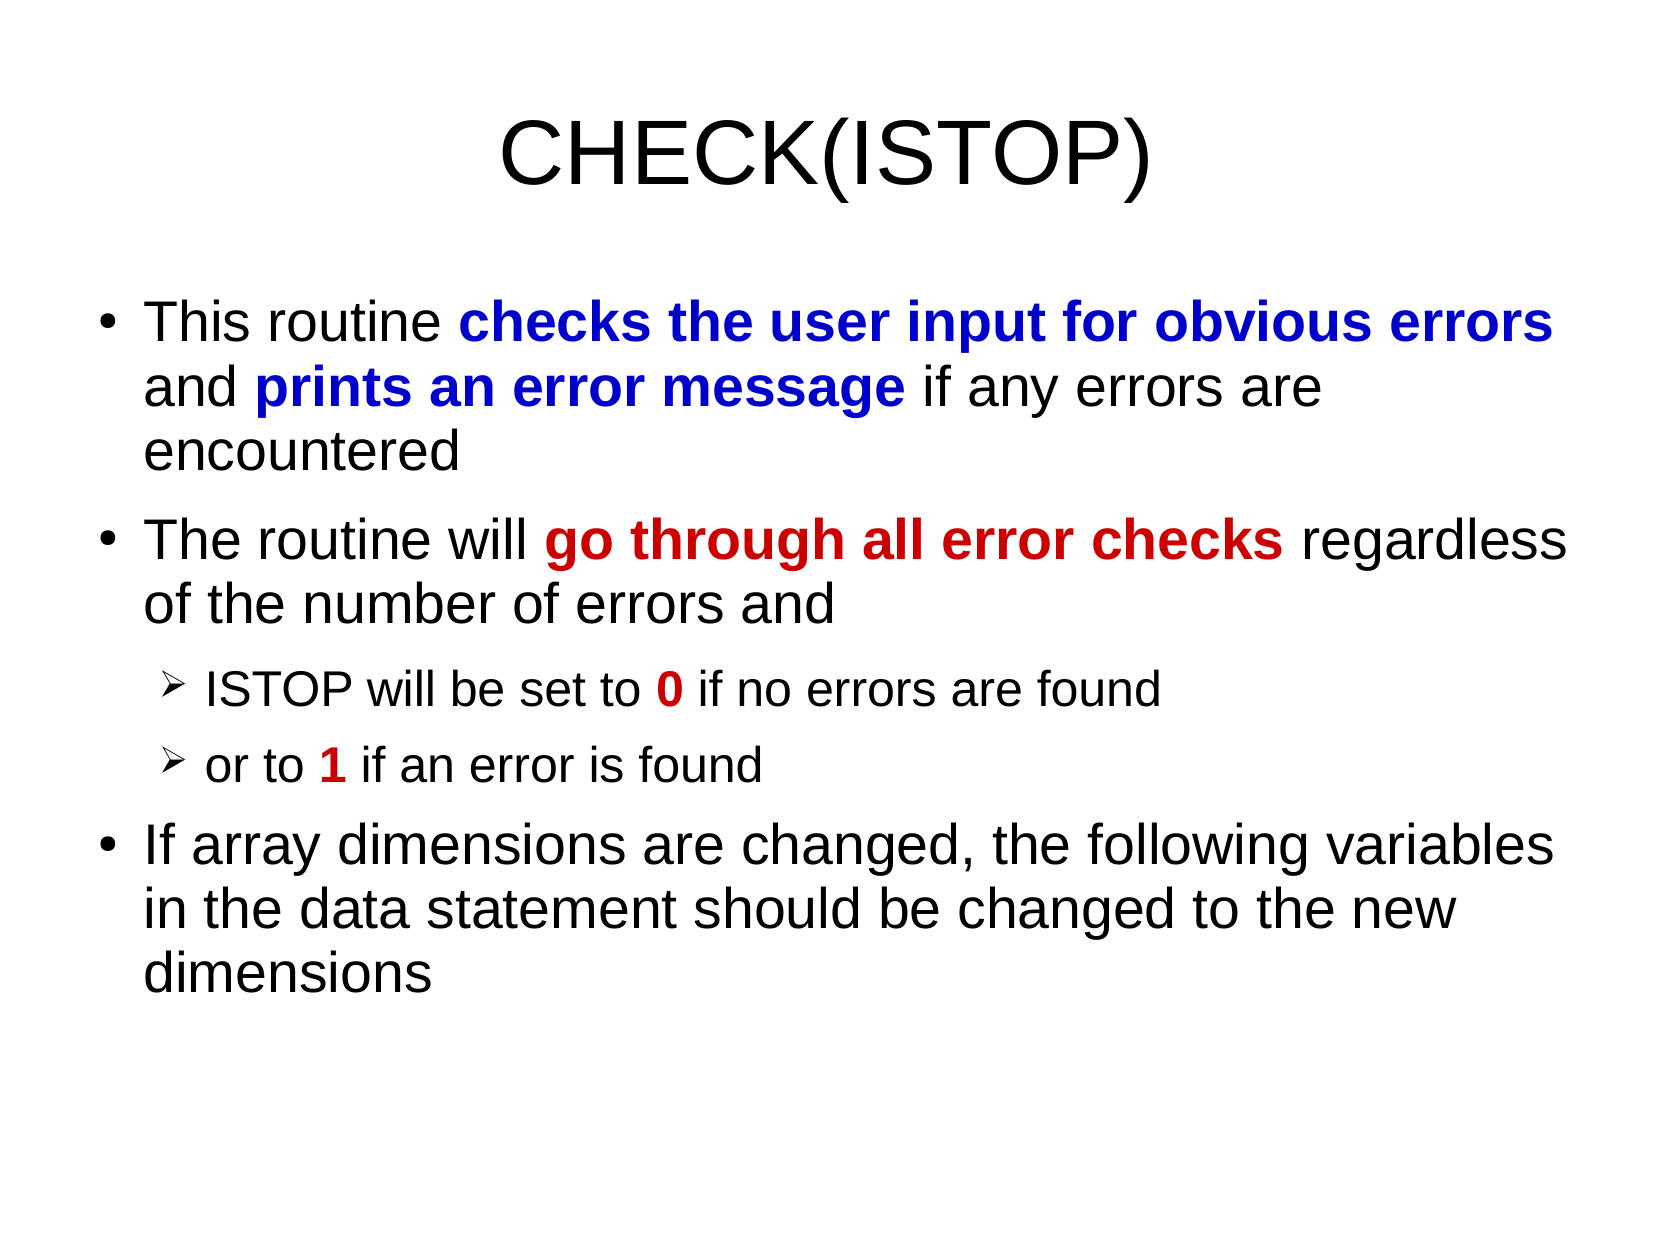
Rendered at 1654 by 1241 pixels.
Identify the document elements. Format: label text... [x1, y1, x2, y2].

list This routine checks the user input for obvious errors and prints an error message if any errors are encountered The routine will go through all error checks regardless of the number of errors and ISTOP will be set to 0 if no errors are found or to 1 if an error is found If array dimensions are changed, the following variables in the data statement should be changed to the new dimensions [82, 290, 1571, 1010]
title CHECK(ISTOP) [82, 49, 1571, 257]
